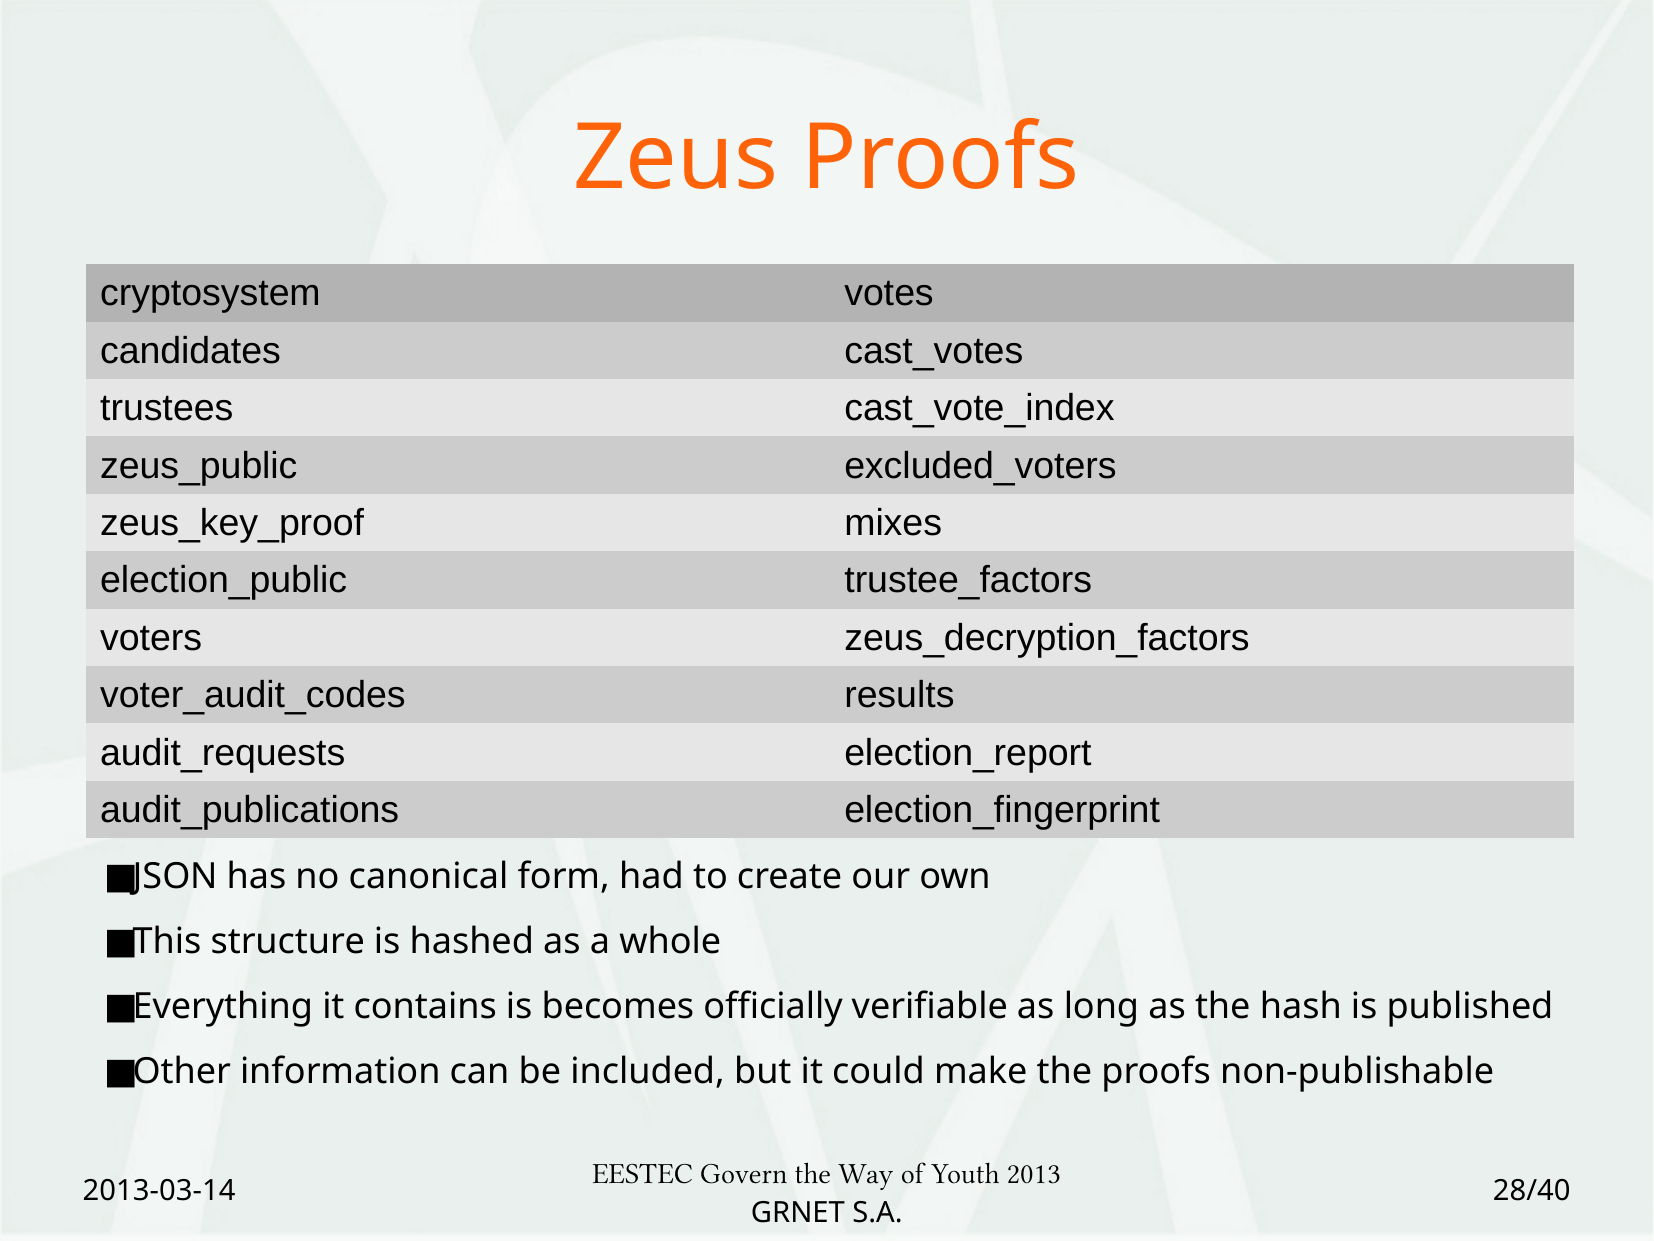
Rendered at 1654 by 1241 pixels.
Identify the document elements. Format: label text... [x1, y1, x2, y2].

table_cell election_fingerprint [830, 781, 1574, 838]
table_cell mixes [830, 494, 1574, 551]
table_header cryptosystem [86, 264, 830, 322]
title Zeus Proofs [82, 49, 1571, 257]
table_cell audit_publications [86, 781, 830, 838]
list JSON has no canonical form, had to create our own This structure is hashed as a whole Everything it contains is becomes officially verifiable as long as the hash is published Other information can be included, but it could make the proofs non-publishable [94, 850, 1583, 1111]
table_cell trustees [86, 379, 830, 436]
table_header votes [830, 264, 1574, 322]
table_cell trustee_factors [830, 551, 1574, 609]
table_cell cast_votes [830, 322, 1574, 379]
table_cell excluded_voters [830, 436, 1574, 494]
table_cell zeus_decryption_factors [830, 609, 1574, 666]
table_cell results [830, 666, 1574, 723]
table_cell voters [86, 609, 830, 666]
table_cell election_report [830, 723, 1574, 781]
table_cell candidates [86, 322, 830, 379]
table_cell zeus_public [86, 436, 830, 494]
table_cell audit_requests [86, 723, 830, 781]
table_cell zeus_key_proof [86, 494, 830, 551]
table_cell cast_vote_index [830, 379, 1574, 436]
table_cell election_public [86, 551, 830, 609]
picture [0, 0, 1654, 1241]
table_cell voter_audit_codes [86, 666, 830, 723]
